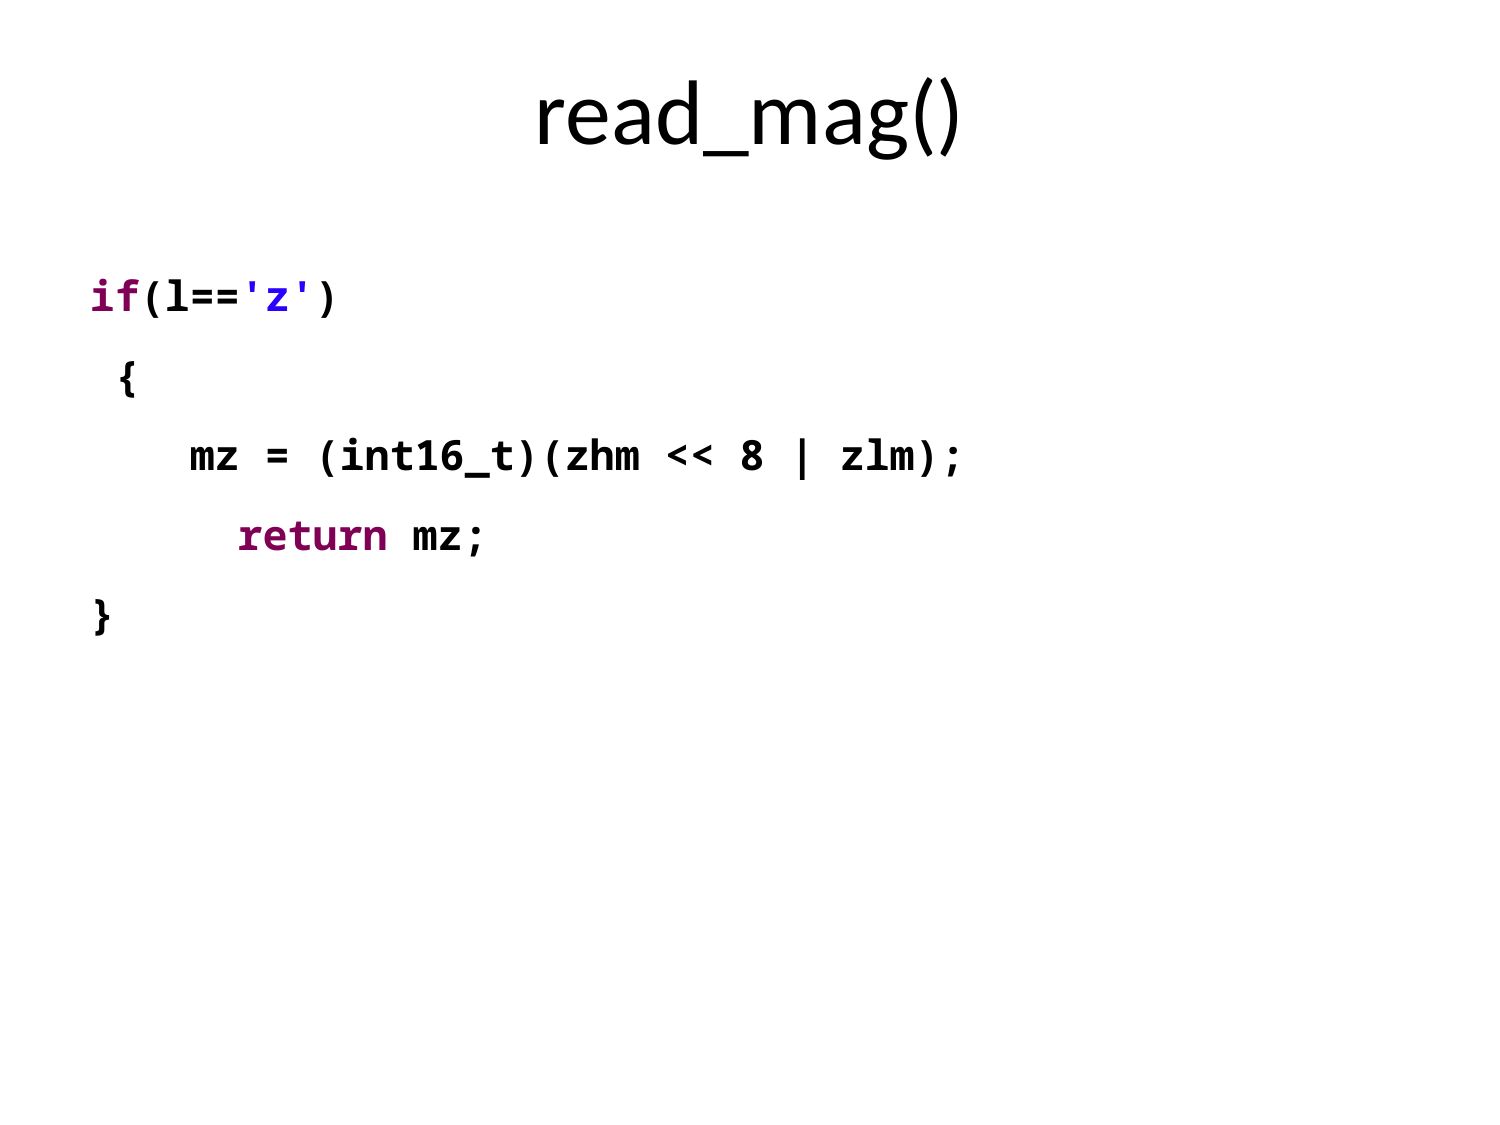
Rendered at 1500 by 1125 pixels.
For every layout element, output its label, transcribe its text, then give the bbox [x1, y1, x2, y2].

list if(l=='z') { mz = (int16_t)(zhm << 8 | zlm); return mz; } [75, 262, 1425, 1005]
title read_mag() [75, 45, 1425, 233]
